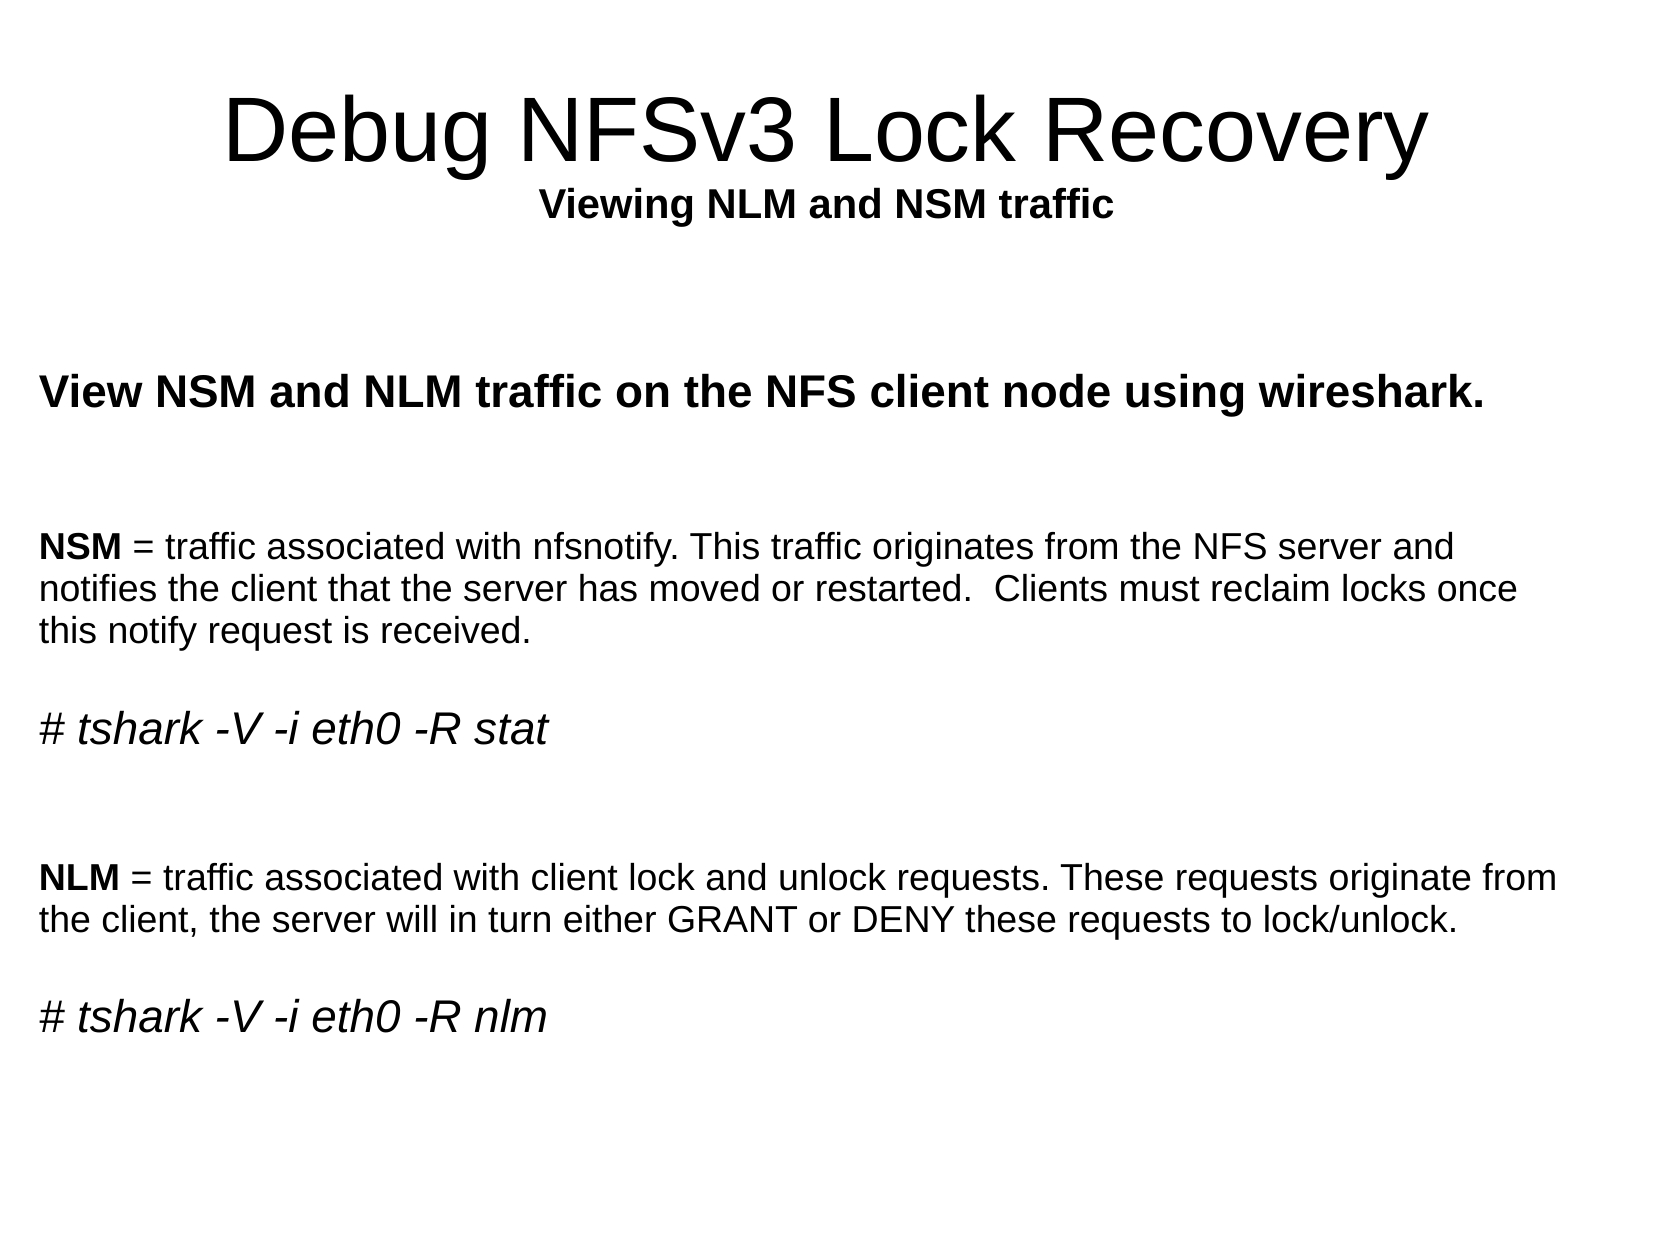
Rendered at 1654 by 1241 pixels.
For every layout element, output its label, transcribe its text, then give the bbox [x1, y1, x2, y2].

text_box NLM = traffic associated with client lock and unlock requests. These requests originate from the client, the server will in turn either GRANT or DENY these requests to lock/unlock. # tshark -V -i eth0 -R nlm [24, 848, 1577, 1051]
title Debug NFSv3 Lock Recovery Viewing NLM and NSM traffic [82, 49, 1571, 257]
text_box NSM = traffic associated with nfsnotify. This traffic originates from the NFS server and notifies the client that the server has moved or restarted. Clients must reclaim locks once this notify request is received. # tshark -V -i eth0 -R stat [24, 518, 1577, 762]
text_box View NSM and NLM traffic on the NFS client node using wireshark. [24, 358, 1577, 476]
